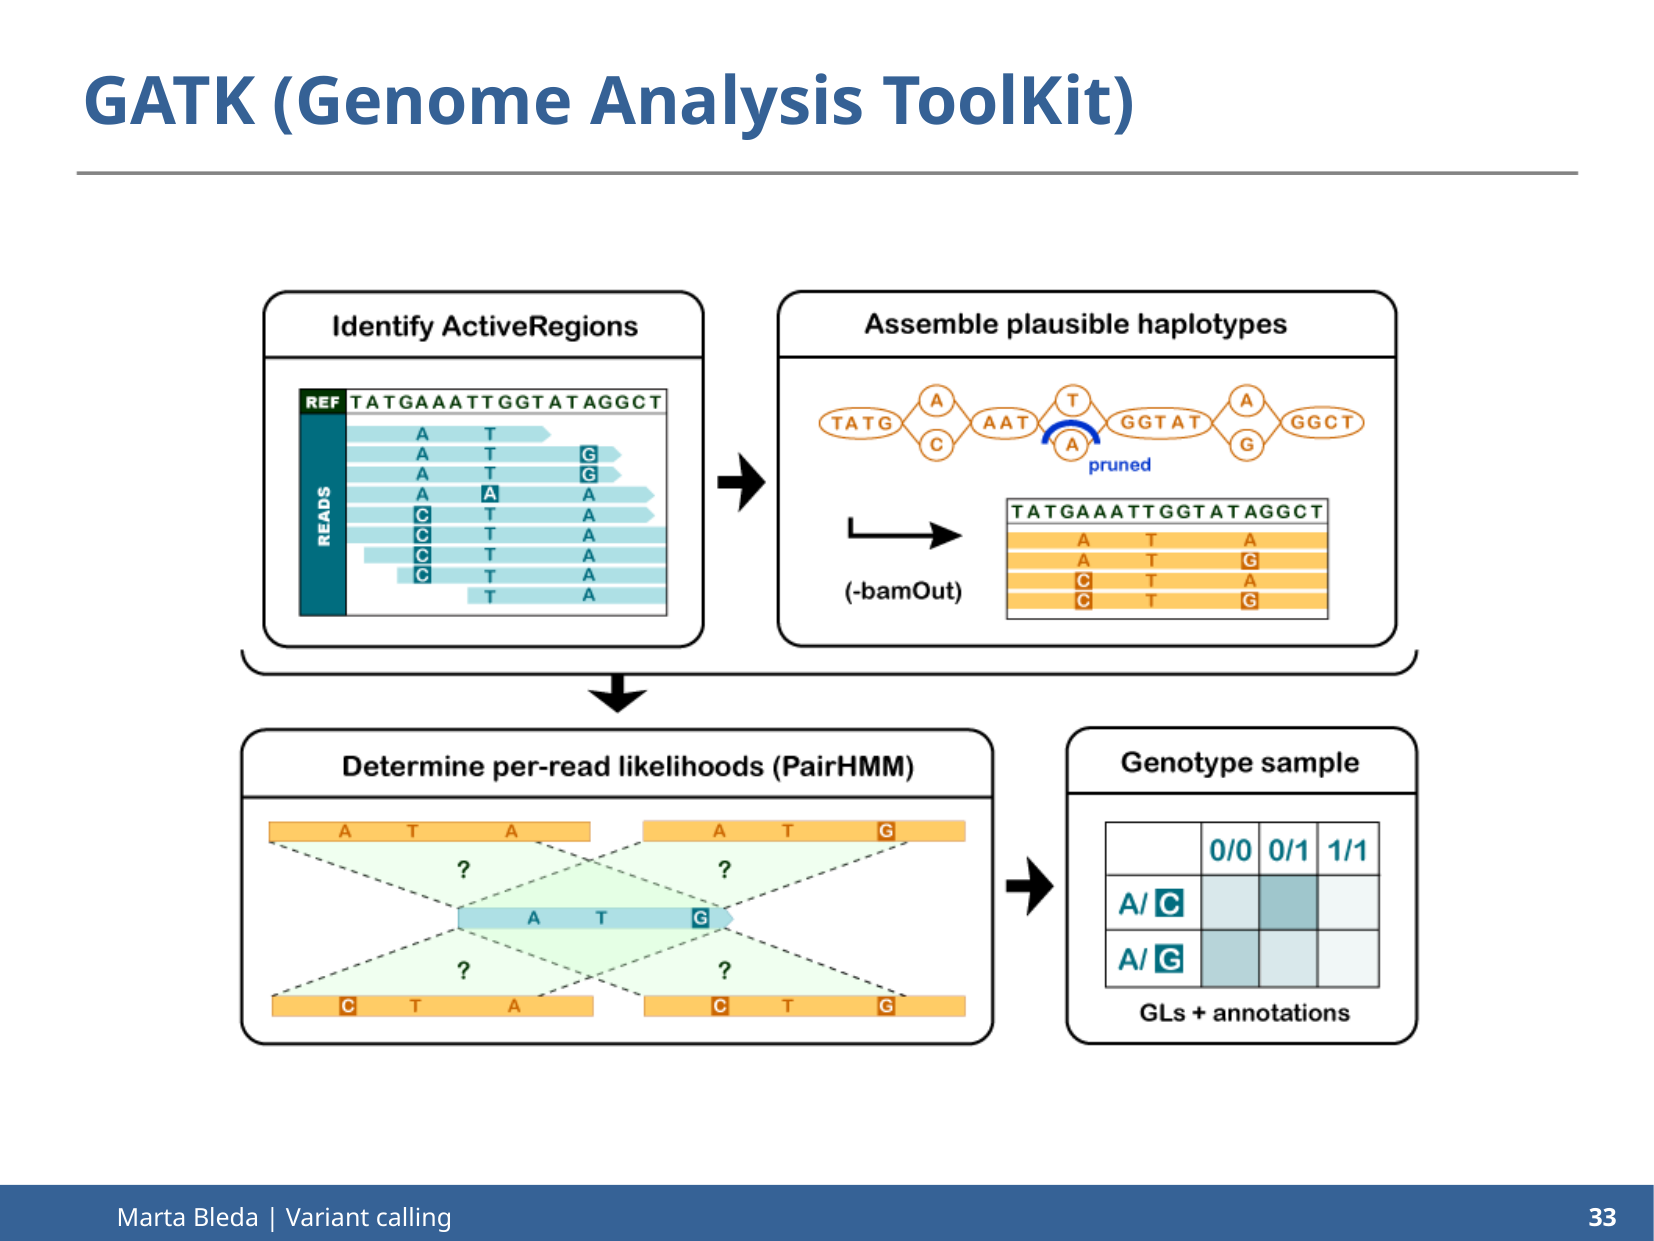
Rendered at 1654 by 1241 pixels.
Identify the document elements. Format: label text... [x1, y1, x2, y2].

title GATK (Genome Analysis ToolKit) [82, 49, 1571, 148]
picture [208, 273, 1446, 1062]
picture [74, 170, 1580, 175]
